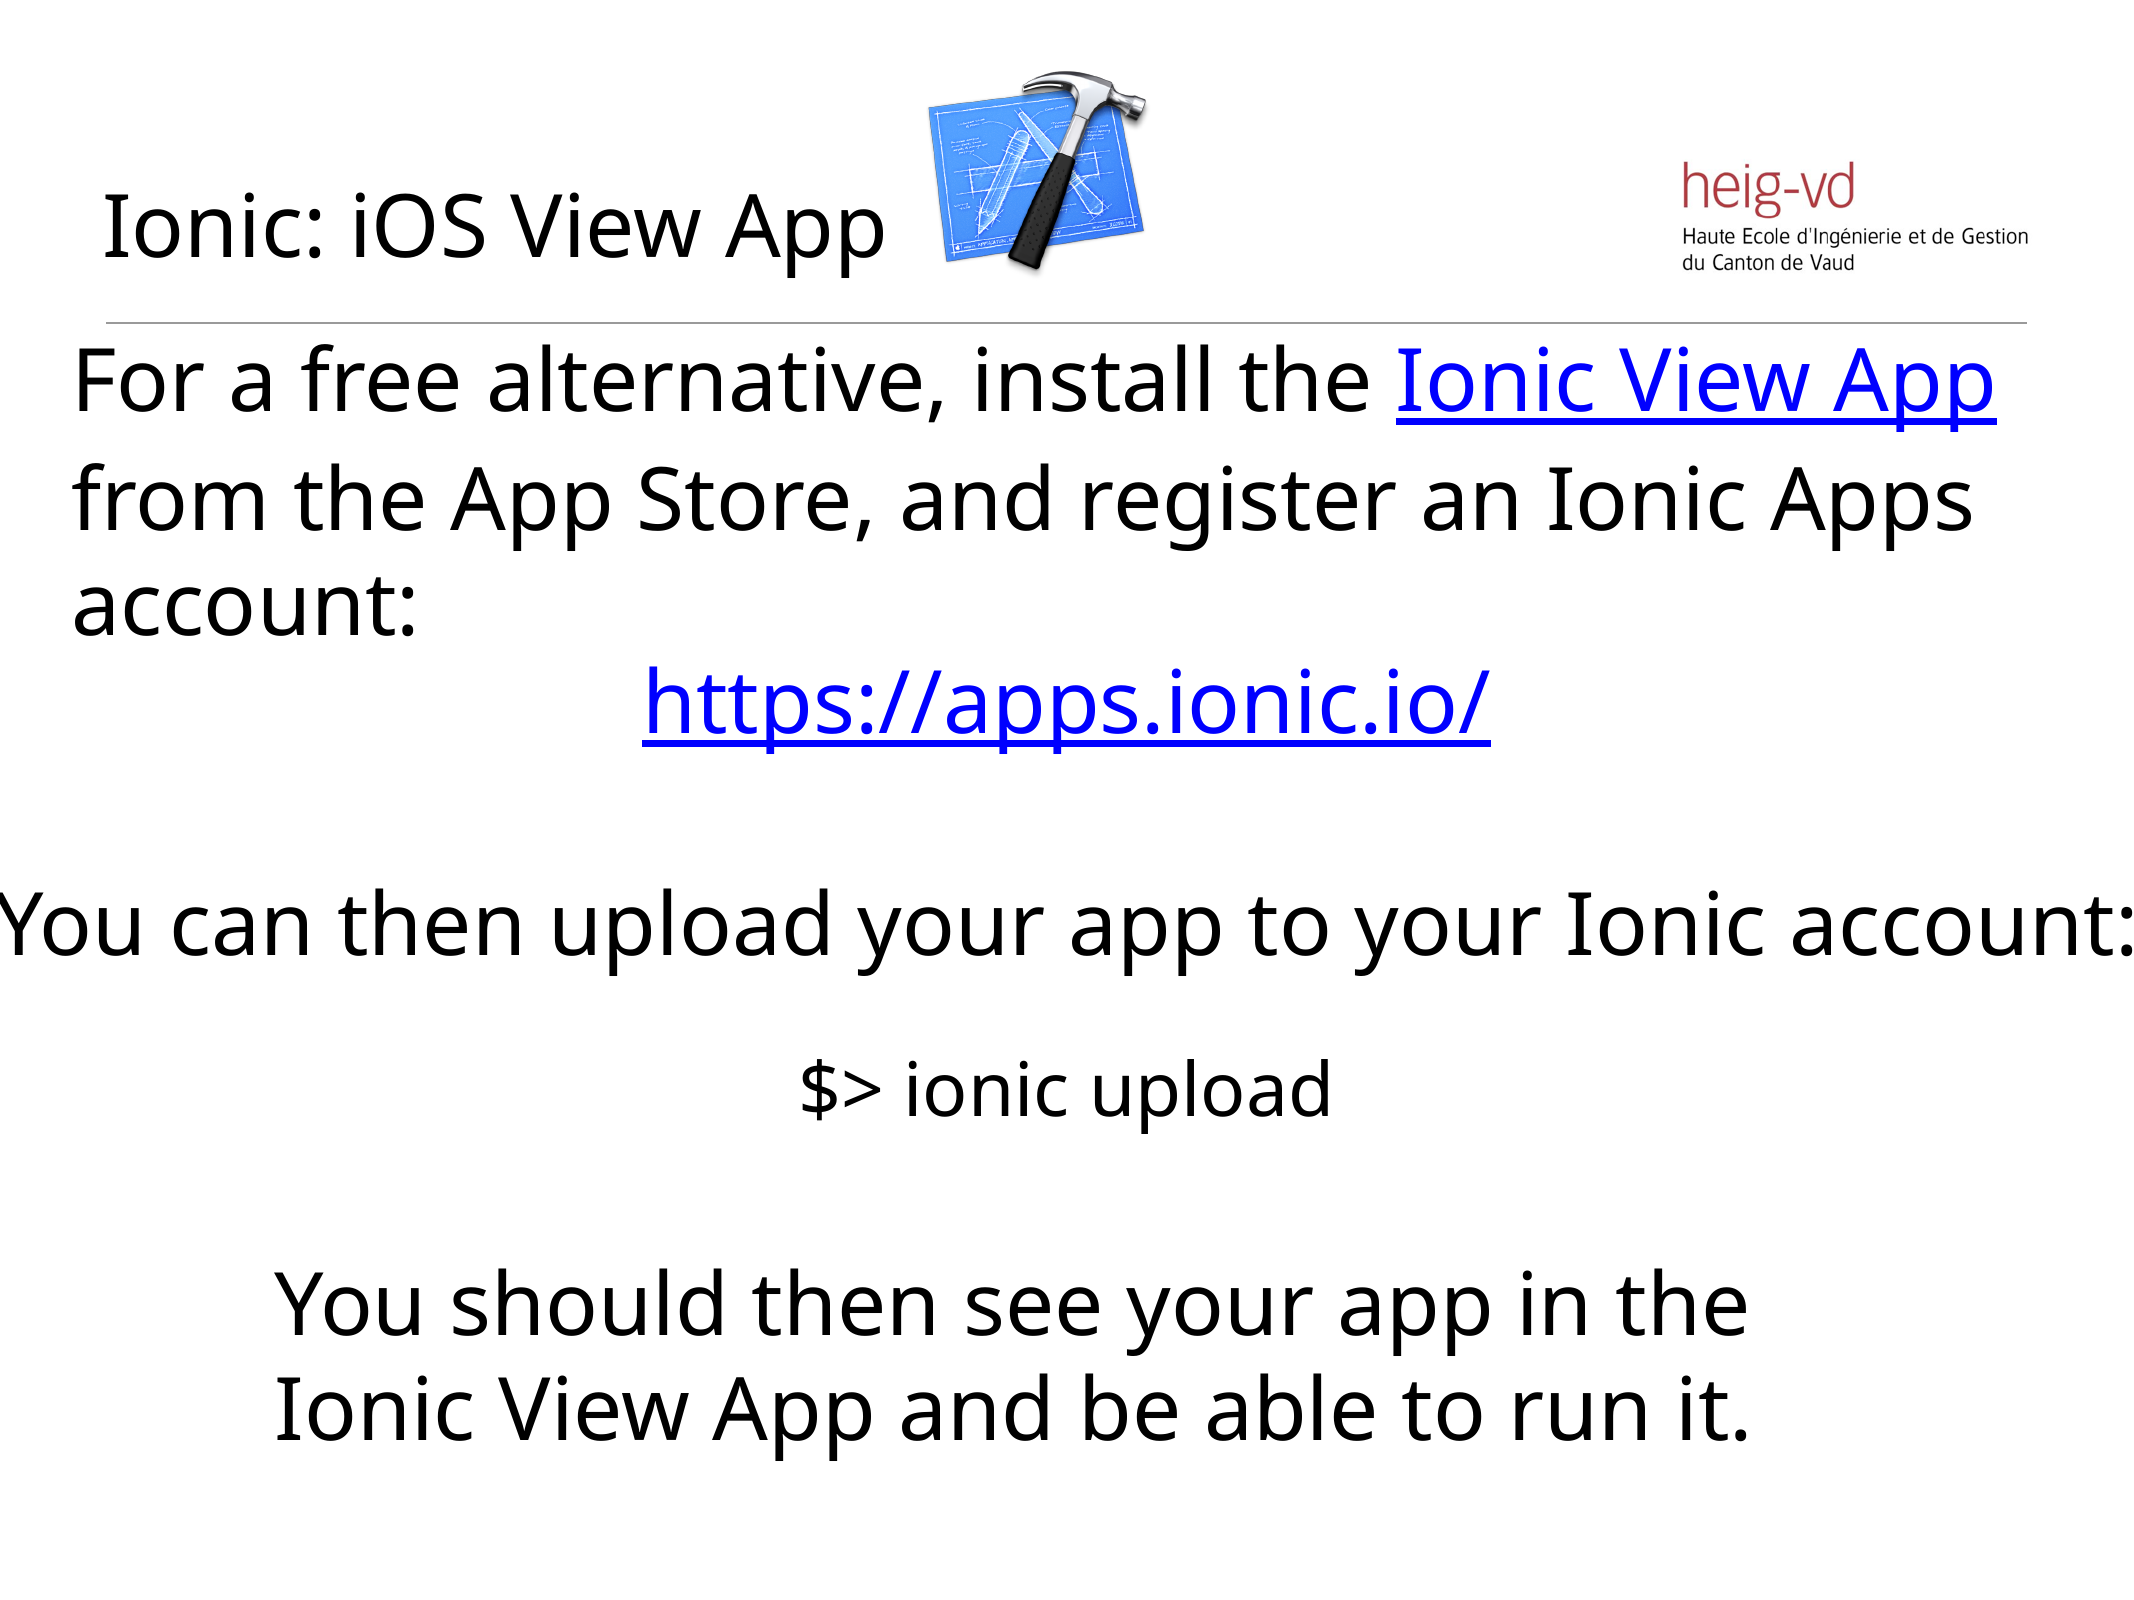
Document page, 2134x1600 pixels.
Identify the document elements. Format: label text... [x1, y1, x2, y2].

text_box You should then see your app in the Ionic View App and be able to run it. [266, 1239, 1867, 1467]
title Ionic: iOS View App [93, 54, 921, 284]
text_box https://apps.ionic.io/ [633, 637, 1500, 774]
picture [921, 54, 1151, 284]
text_box $> ionic upload [789, 1032, 1344, 1140]
text_box For a free alternative, install the Ionic View App from the App Store, and register an Ionic Apps account: [62, 315, 2071, 662]
title Ionic: iOS View App [1151, 54, 2040, 284]
text_box You can then upload your app to your Ionic account: [0, 859, 2134, 982]
